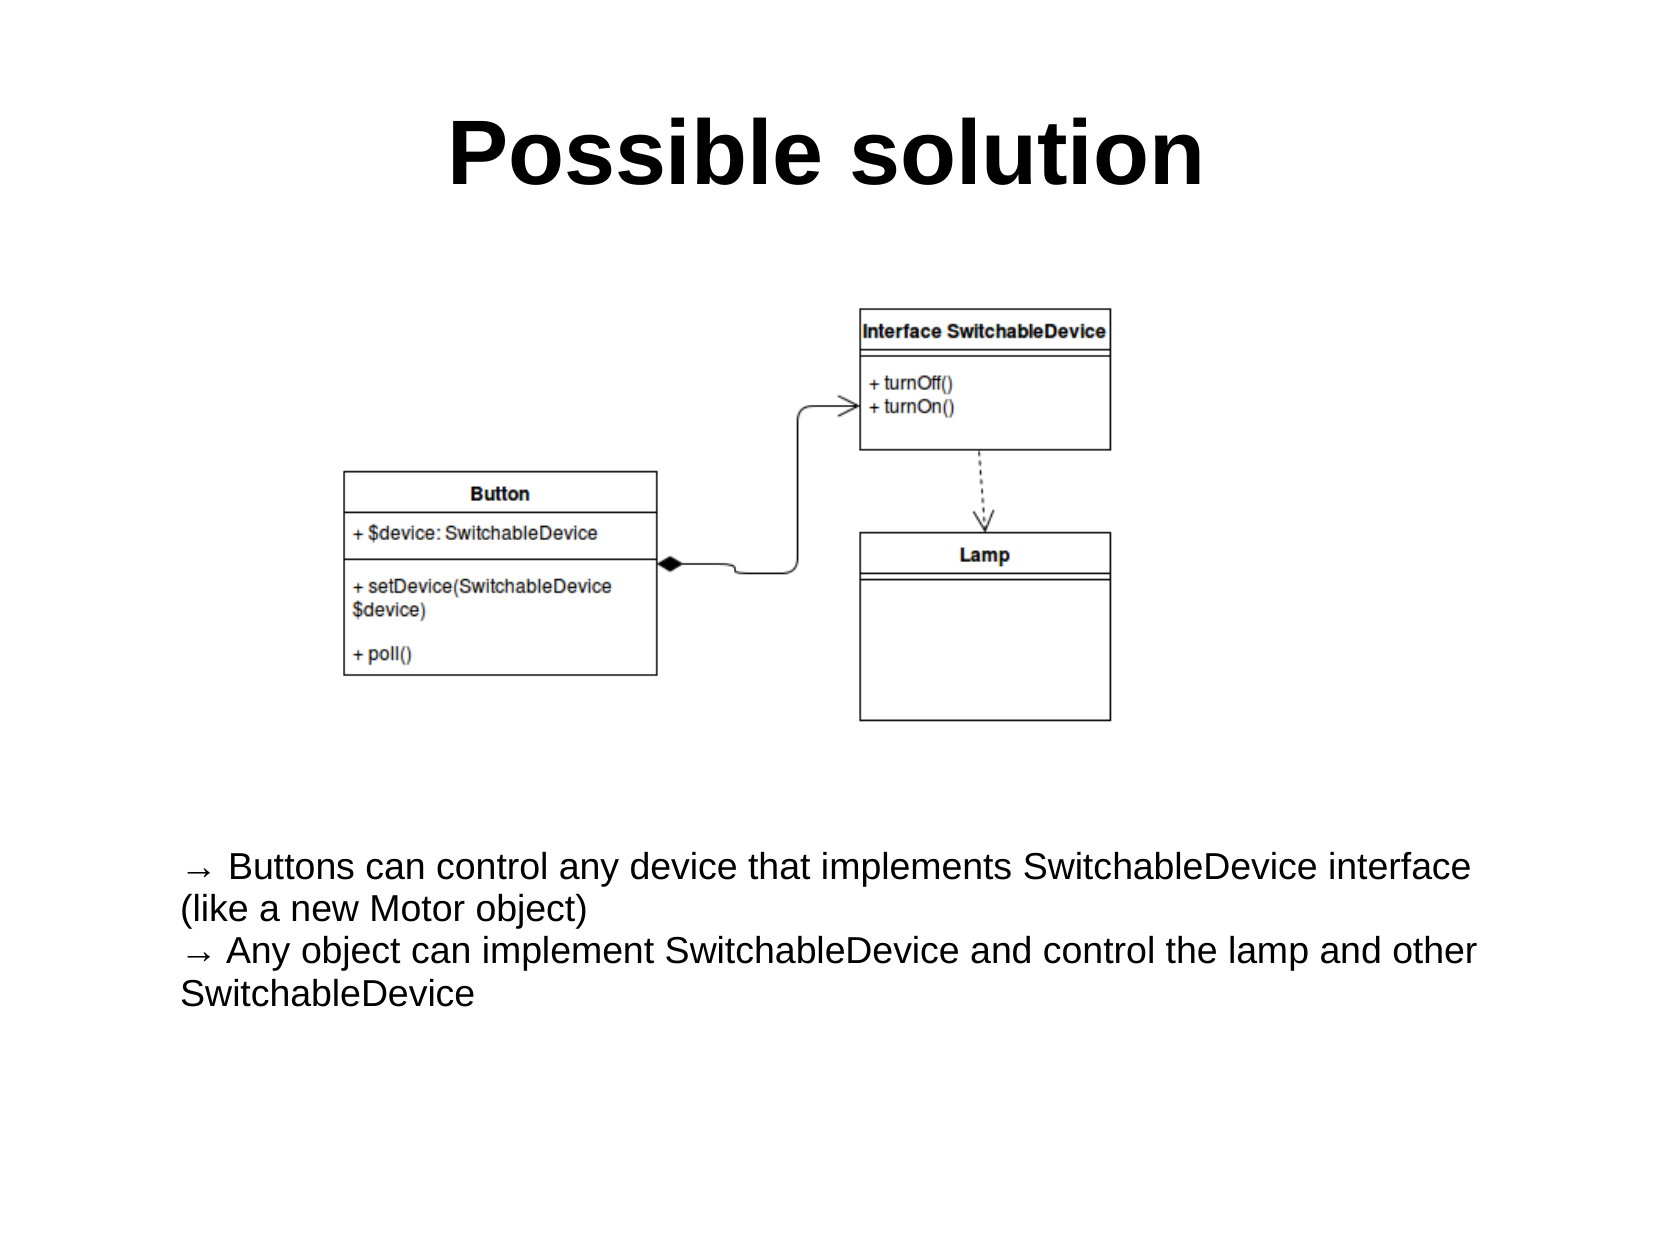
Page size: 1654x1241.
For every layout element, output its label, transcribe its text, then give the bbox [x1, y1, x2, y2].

picture [342, 307, 1113, 723]
text_box → Buttons can control any device that implements SwitchableDevice interface (like a new Motor object) → Any object can implement SwitchableDevice and control the lamp and other SwitchableDevice [165, 838, 1512, 1022]
title Possible solution [82, 49, 1571, 257]
